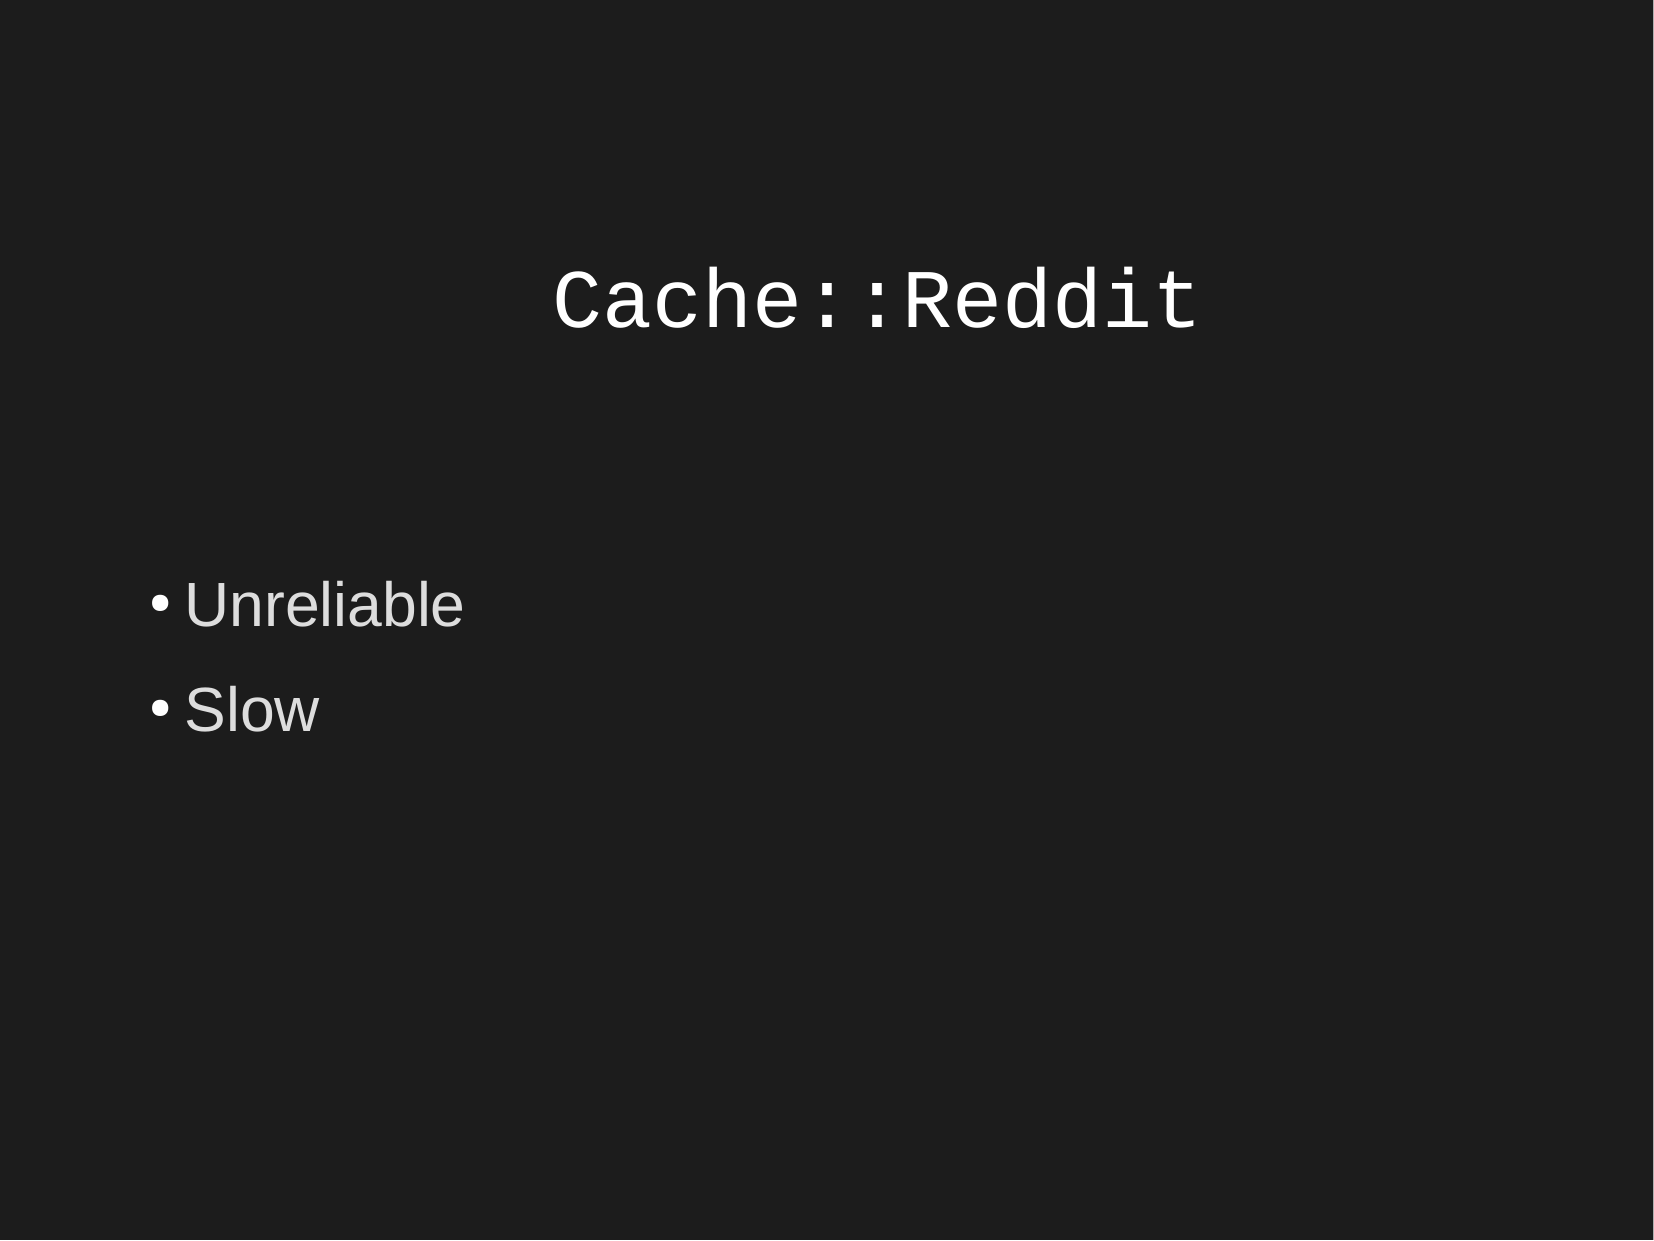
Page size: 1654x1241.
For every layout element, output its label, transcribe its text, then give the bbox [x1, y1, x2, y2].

text_box Cache::Reddit Unreliable Slow [134, 250, 1621, 985]
